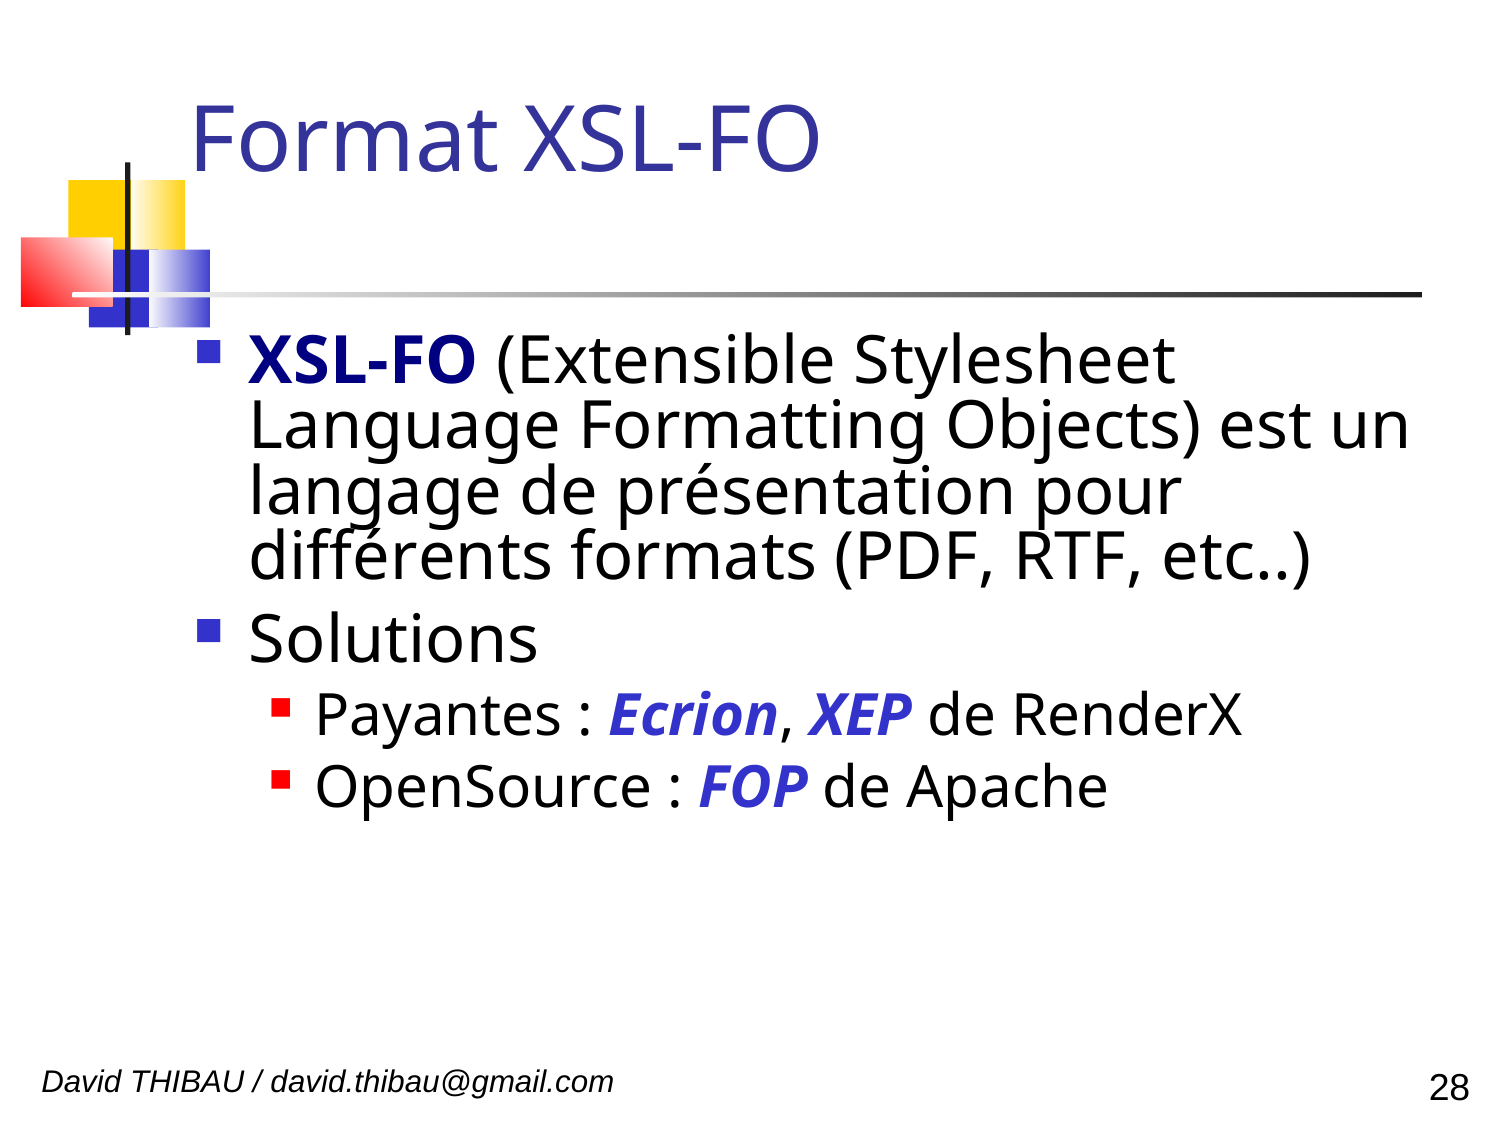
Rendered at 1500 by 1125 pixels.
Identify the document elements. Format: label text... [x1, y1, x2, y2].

list XSL-FO (Extensible Stylesheet Language Formatting Objects) est un langage de présentation pour différents formats (PDF, RTF, etc..) Solutions Payantes : Ecrion, XEP de RenderX OpenSource : FOP de Apache [193, 330, 1469, 1047]
title Format XSL-FO [188, 13, 1467, 275]
